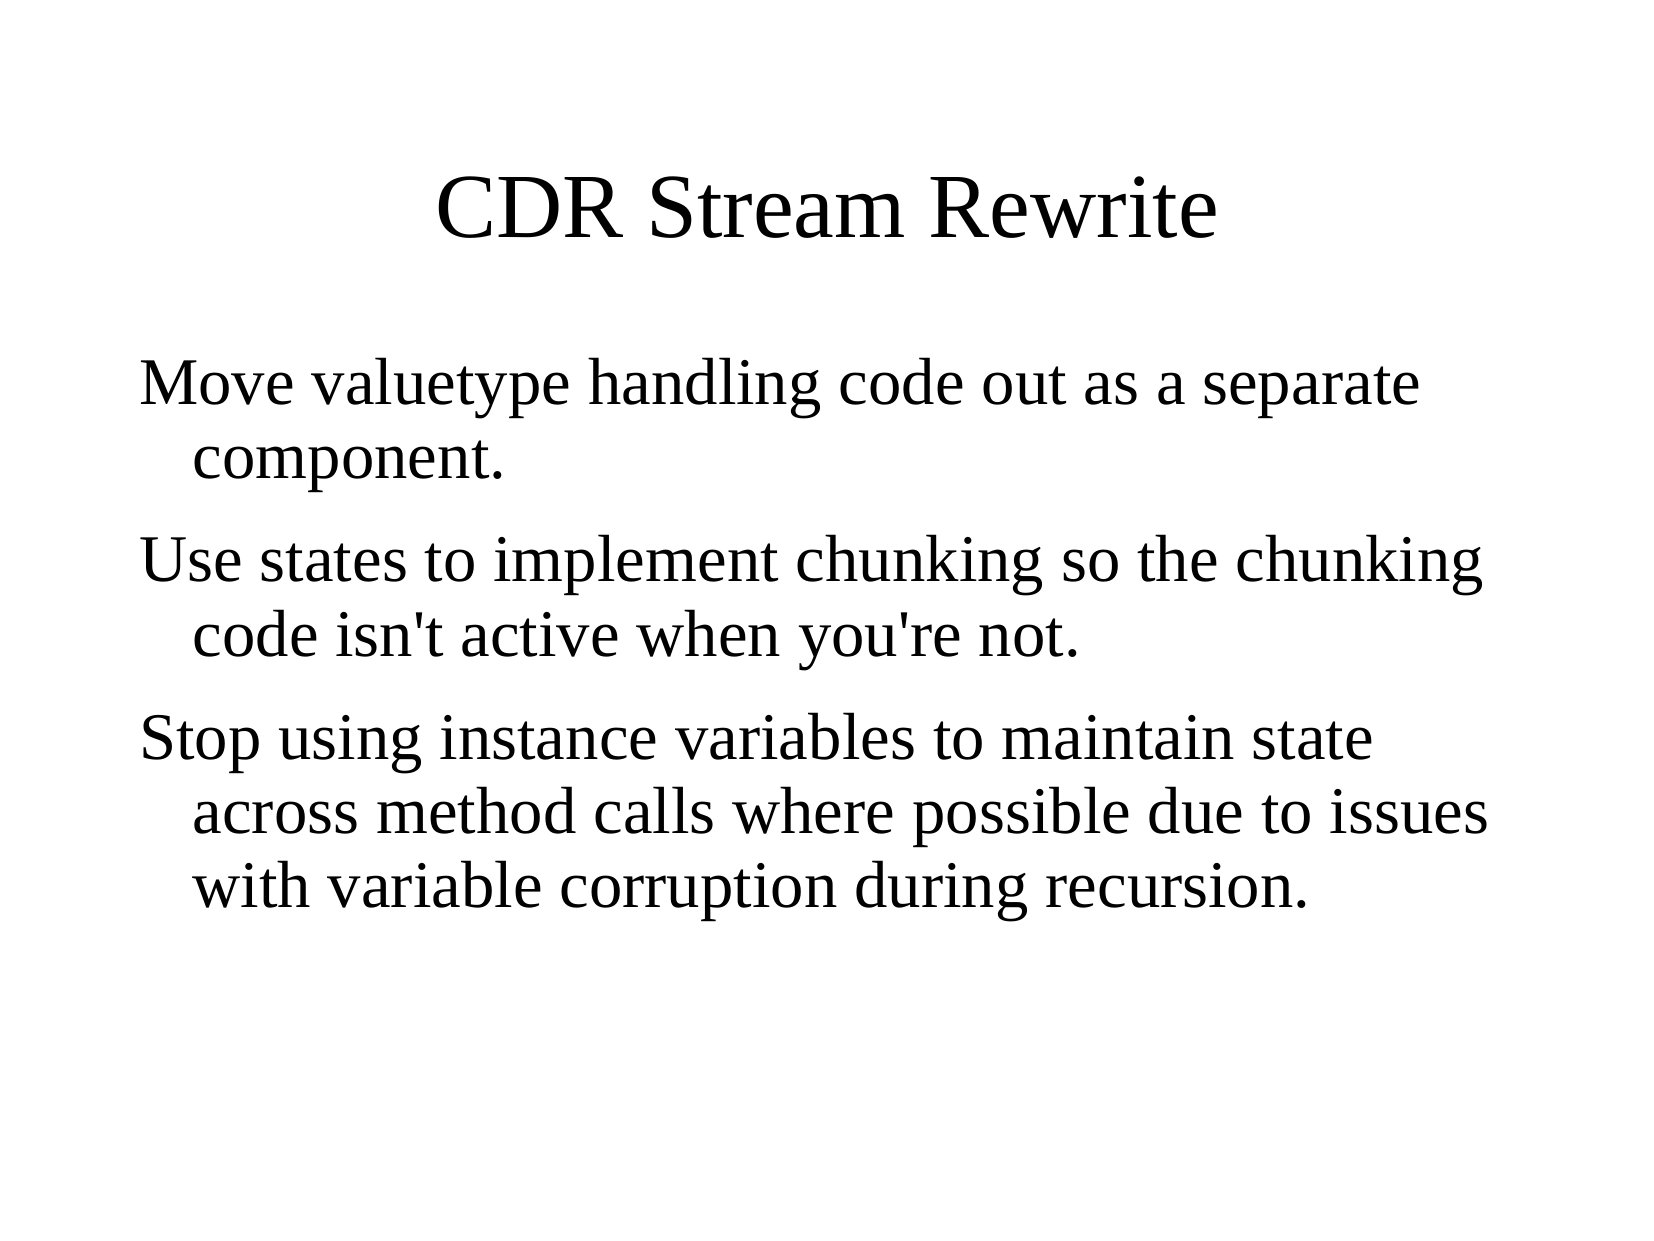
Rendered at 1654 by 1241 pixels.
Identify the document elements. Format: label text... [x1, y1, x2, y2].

list Move valuetype handling code out as a separate component. Use states to implement chunking so the chunking code isn't active when you're not. Stop using instance variables to maintain state across method calls where possible due to issues with variable corruption during recursion. [121, 344, 1534, 1127]
title CDR Stream Rewrite [121, 102, 1534, 311]
